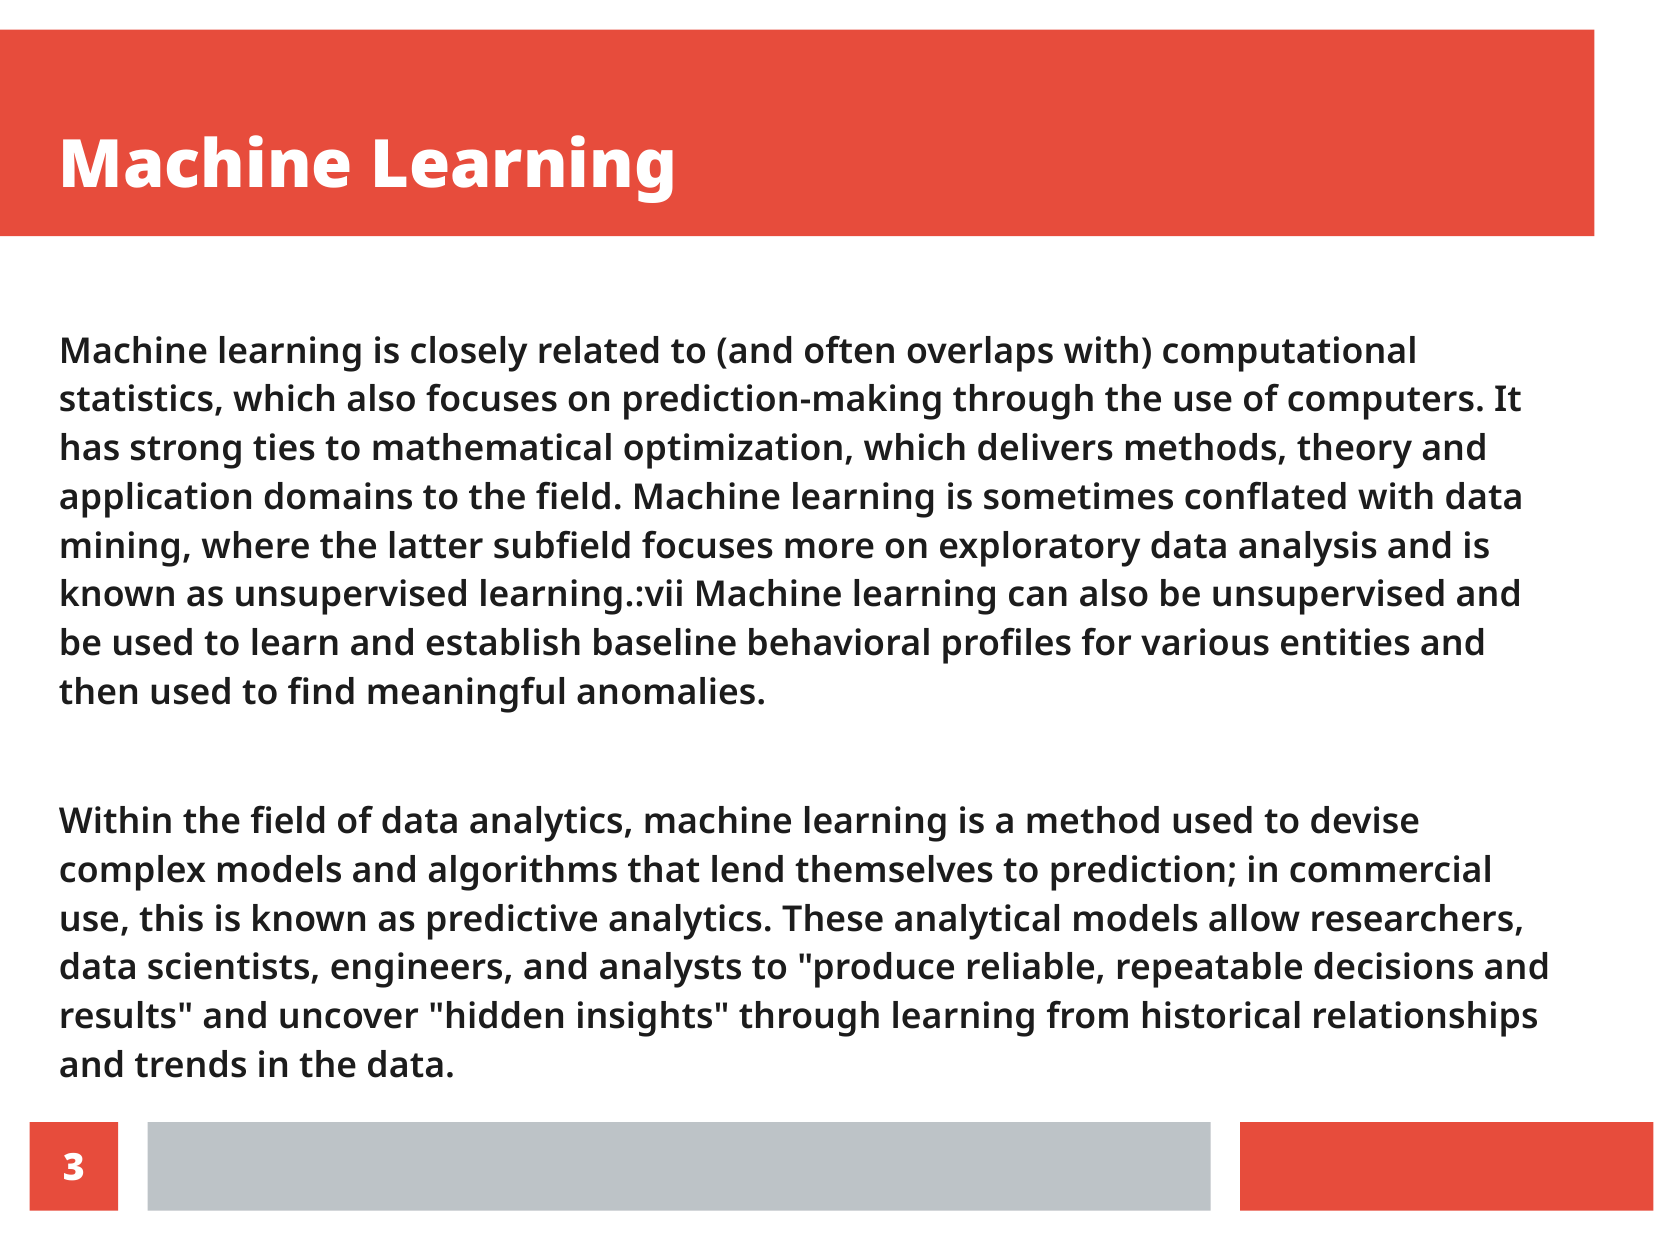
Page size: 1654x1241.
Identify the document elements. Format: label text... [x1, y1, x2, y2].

title Machine Learning [59, 59, 1595, 207]
list Machine learning is closely related to (and often overlaps with) computational statistics, which also focuses on prediction-making through the use of computers. It has strong ties to mathematical optimization, which delivers methods, theory and application domains to the field. Machine learning is sometimes conflated with data mining, where the latter subfield focuses more on exploratory data analysis and is known as unsupervised learning.:vii Machine learning can also be unsupervised and be used to learn and establish baseline behavioral profiles for various entities and then used to find meaningful anomalies. Within the field of data analytics, machine learning is a method used to devise complex models and algorithms that lend themselves to prediction; in commercial use, this is known as predictive analytics. These analytical models allow researchers, data scientists, engineers, and analysts to "produce reliable, repeatable decisions and results" and uncover "hidden insights" through learning from historical relationships and trends in the data. [59, 324, 1565, 1093]
